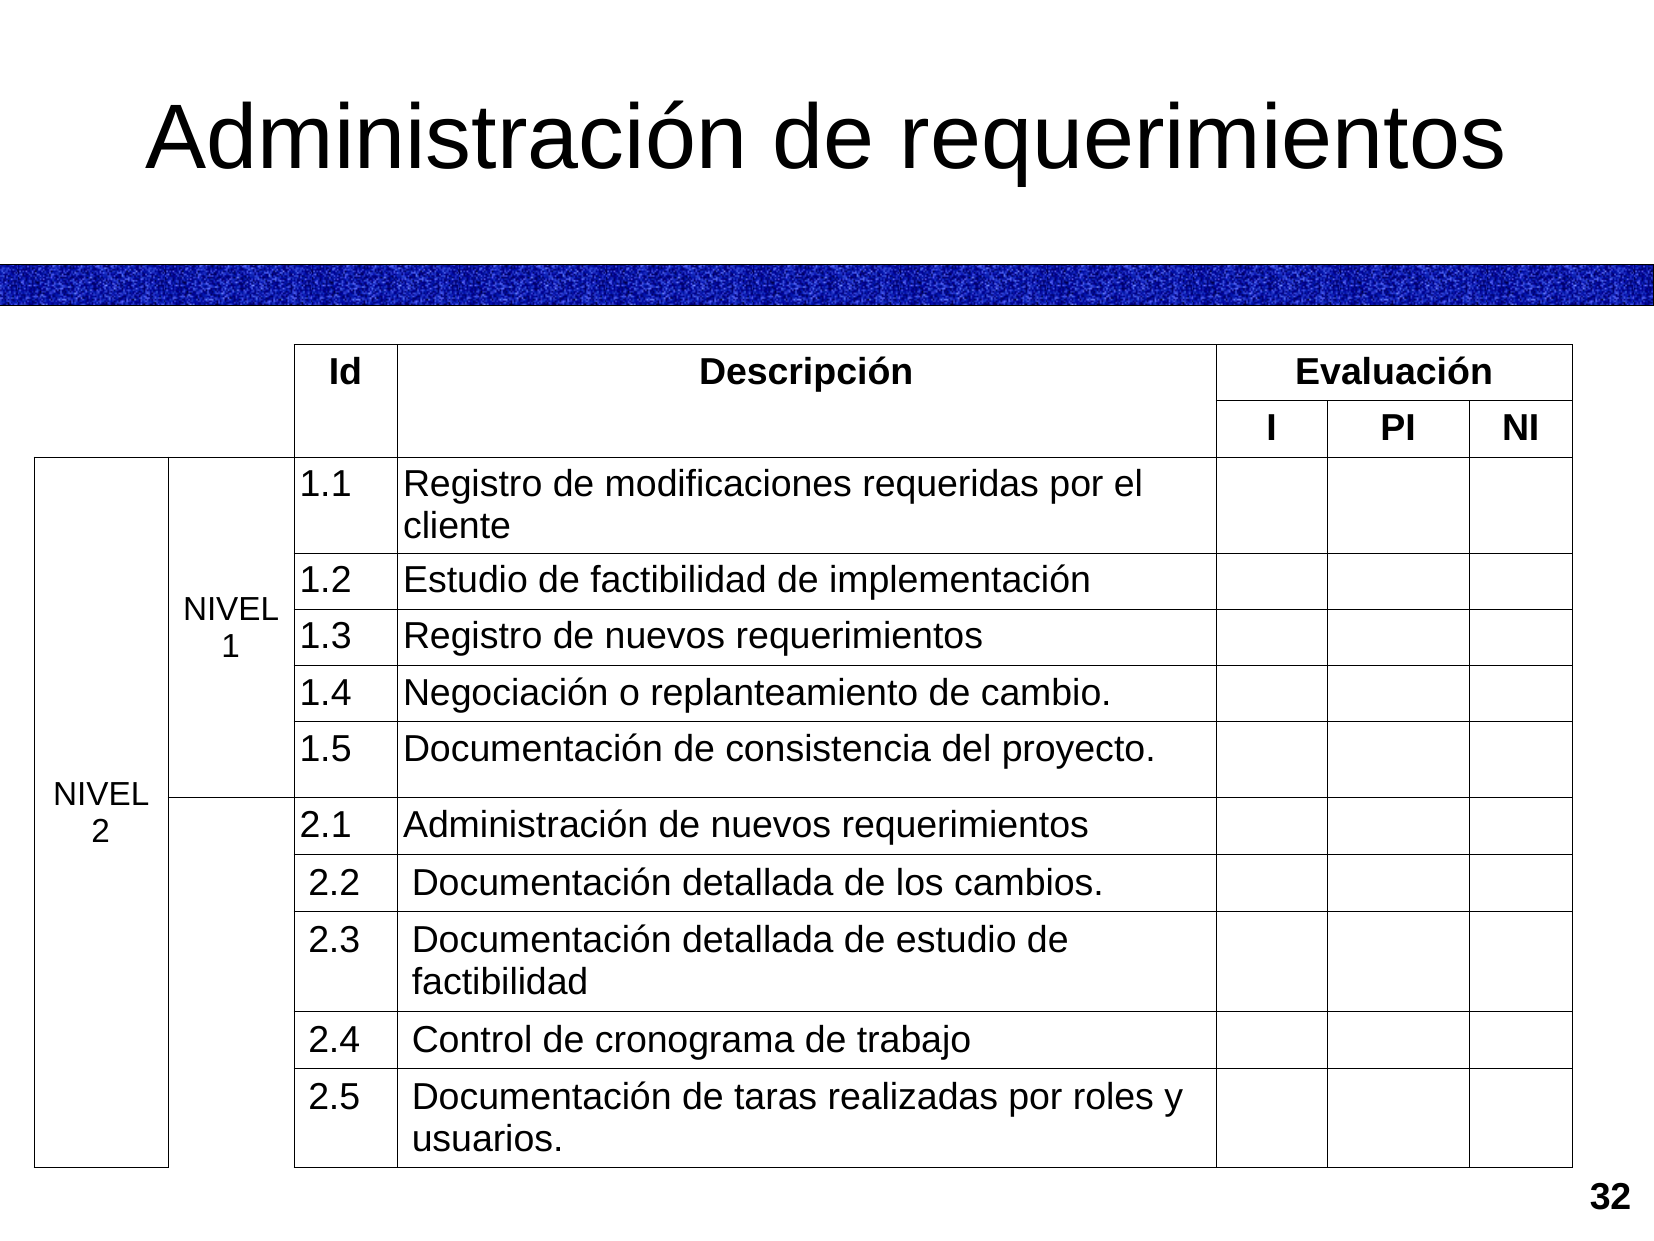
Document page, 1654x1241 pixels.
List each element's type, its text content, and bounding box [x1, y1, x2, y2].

table_cell [1328, 458, 1469, 553]
table_cell [1217, 666, 1327, 721]
table_header Descripción [398, 345, 1216, 457]
table_cell [1217, 912, 1327, 1011]
table_cell [1328, 855, 1469, 911]
table_cell [1217, 798, 1327, 854]
table_cell [1217, 855, 1327, 911]
table_cell Documentación detallada de los cambios. [398, 855, 1216, 911]
table_cell I [1217, 401, 1327, 457]
table_cell [169, 854, 294, 911]
table_cell [169, 1011, 294, 1068]
table_cell 1.1 [295, 458, 397, 553]
table_cell [34, 401, 168, 457]
table_cell [1470, 554, 1572, 609]
table_cell NIVEL 1 [169, 458, 294, 797]
table_cell 1.5 [295, 722, 397, 797]
table_cell [1217, 458, 1327, 553]
table_cell [1328, 912, 1469, 1011]
table_cell [1328, 1012, 1469, 1068]
table_cell Registro de nuevos requerimientos [398, 610, 1216, 665]
table_cell Negociación o replanteamiento de cambio. [398, 666, 1216, 721]
table_cell [169, 798, 294, 854]
table_cell [1470, 1012, 1572, 1068]
title Administración de requerimientos [58, 21, 1595, 253]
text_box <número> [1575, 1168, 1654, 1240]
table_cell 2.5 [295, 1069, 397, 1167]
table_cell [169, 1068, 294, 1168]
picture [0, 265, 1653, 305]
table_header Evaluación [1217, 345, 1572, 400]
table_cell [1217, 1069, 1327, 1167]
table_cell [1328, 798, 1469, 854]
table_cell NIVEL 2 [35, 458, 168, 1167]
table_cell [1328, 554, 1469, 609]
table_cell 2.1 [295, 798, 397, 854]
table_cell [1328, 666, 1469, 721]
table_cell Documentación detallada de estudio de factibilidad [398, 912, 1216, 1011]
table_cell [169, 911, 294, 1011]
table_cell Control de cronograma de trabajo [398, 1012, 1216, 1068]
table_cell Administración de nuevos requerimientos [398, 798, 1216, 854]
table_cell PI [1328, 401, 1469, 457]
table_cell [1470, 722, 1572, 797]
table_cell [1470, 798, 1572, 854]
table_cell 1.2 [295, 554, 397, 609]
table_cell [1217, 610, 1327, 665]
table_cell [1470, 1069, 1572, 1167]
table_cell 2.3 [295, 912, 397, 1011]
table_cell [1217, 1012, 1327, 1068]
table_cell Registro de modificaciones requeridas por el cliente [398, 458, 1216, 553]
table_cell 1.3 [295, 610, 397, 665]
table_cell [1470, 458, 1572, 553]
table_cell [1470, 855, 1572, 911]
table_header Id [295, 345, 397, 457]
table_cell 2.4 [295, 1012, 397, 1068]
table_cell [1470, 912, 1572, 1011]
table_cell 2.2 [295, 855, 397, 911]
table_cell Documentación de taras realizadas por roles y usuarios. [398, 1069, 1216, 1167]
table_cell [1217, 722, 1327, 797]
table_cell 1.4 [295, 666, 397, 721]
table_cell [1328, 1069, 1469, 1167]
table_cell [1217, 554, 1327, 609]
table_cell Documentación de consistencia del proyecto. [398, 722, 1216, 797]
table_header [34, 344, 168, 401]
table_cell [1470, 666, 1572, 721]
table_cell [1328, 722, 1469, 797]
table_cell [168, 401, 294, 457]
table_cell [1470, 610, 1572, 665]
table_cell NI [1470, 401, 1572, 457]
table_cell [1328, 610, 1469, 665]
table_header [168, 344, 294, 401]
table_cell Estudio de factibilidad de implementación [398, 554, 1216, 609]
